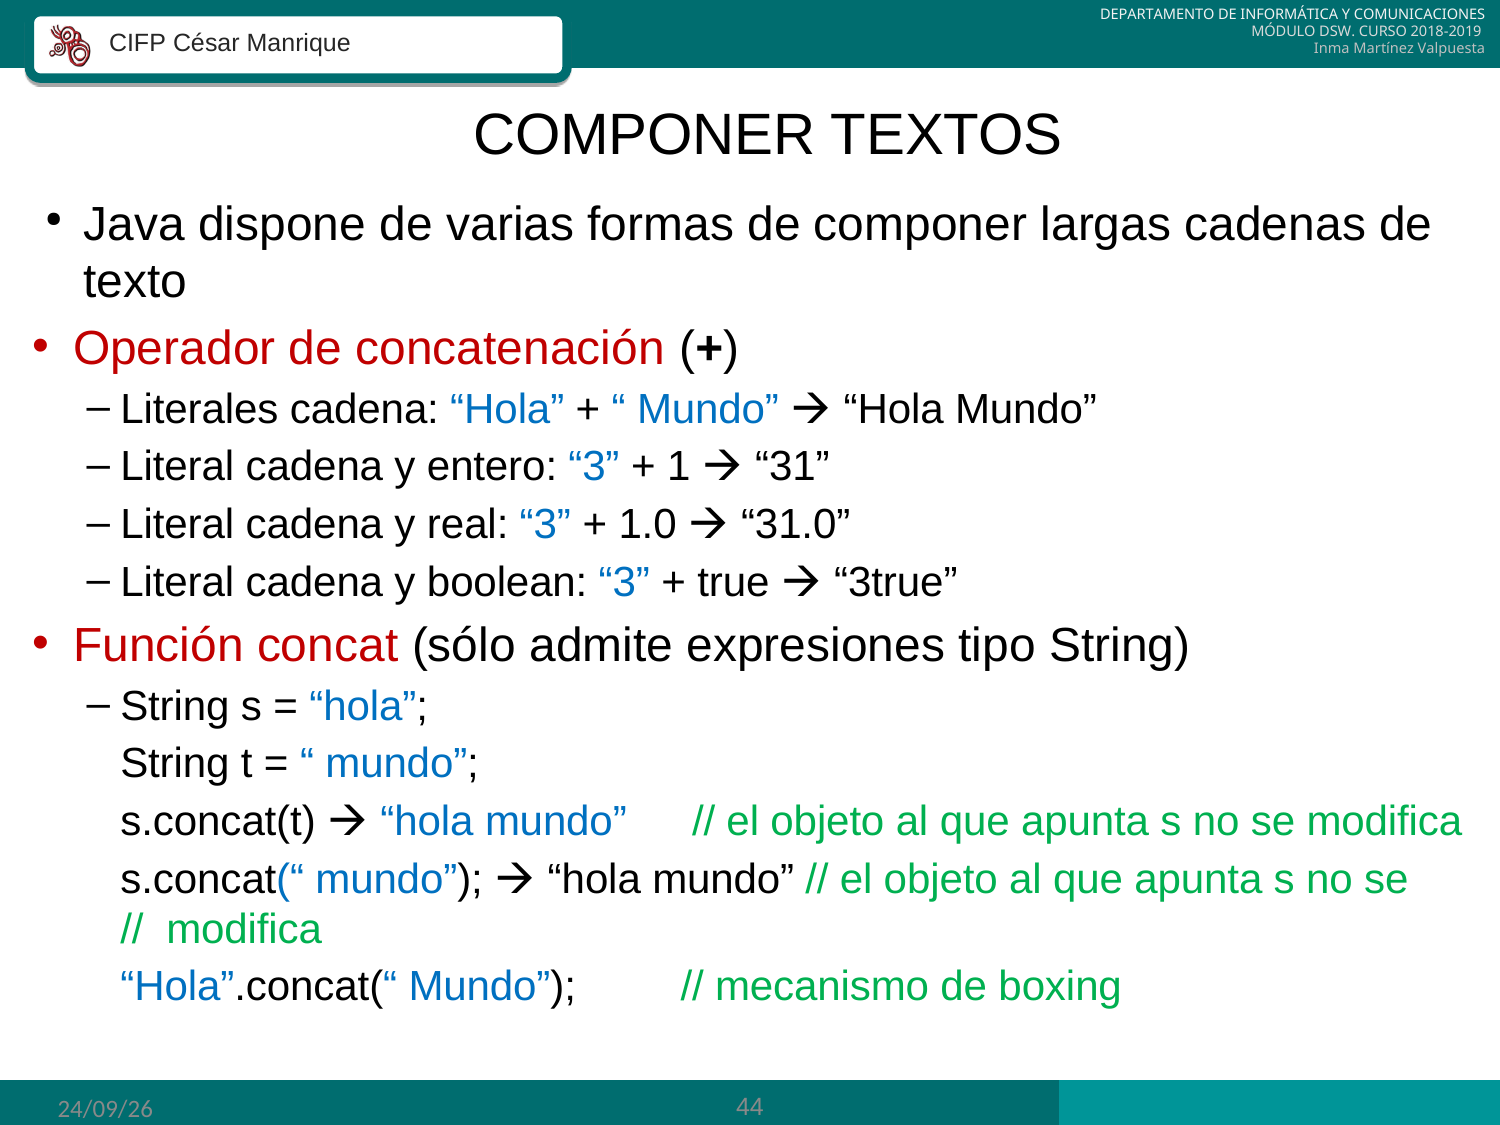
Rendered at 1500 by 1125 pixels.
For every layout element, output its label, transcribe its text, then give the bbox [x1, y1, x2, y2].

title COMPONER TEXTOS [17, 90, 1483, 173]
picture [47, 23, 93, 67]
text_box <número> [512, 1082, 988, 1125]
text_box 18/09/18 [42, 1085, 344, 1125]
list Java dispone de varias formas de componer largas cadenas de texto Operador de concatenación (+) Literales cadena: “Hola” + “ Mundo”  “Hola Mundo” Literal cadena y entero: “3” + 1  “31” Literal cadena y real: “3” + 1.0  “31.0” Literal cadena y boolean: “3” + true  “3true” Función concat (sólo admite expresiones tipo String) String s = “hola”; String t = “ mundo”; s.concat(t)  “hola mundo” // el objeto al que apunta s no se modifica s.concat(“ mundo”);  “hola mundo” // el objeto al que apunta s no se // modifica “Hola”.concat(“ Mundo”); // mecanismo de boxing [17, 184, 1483, 1059]
